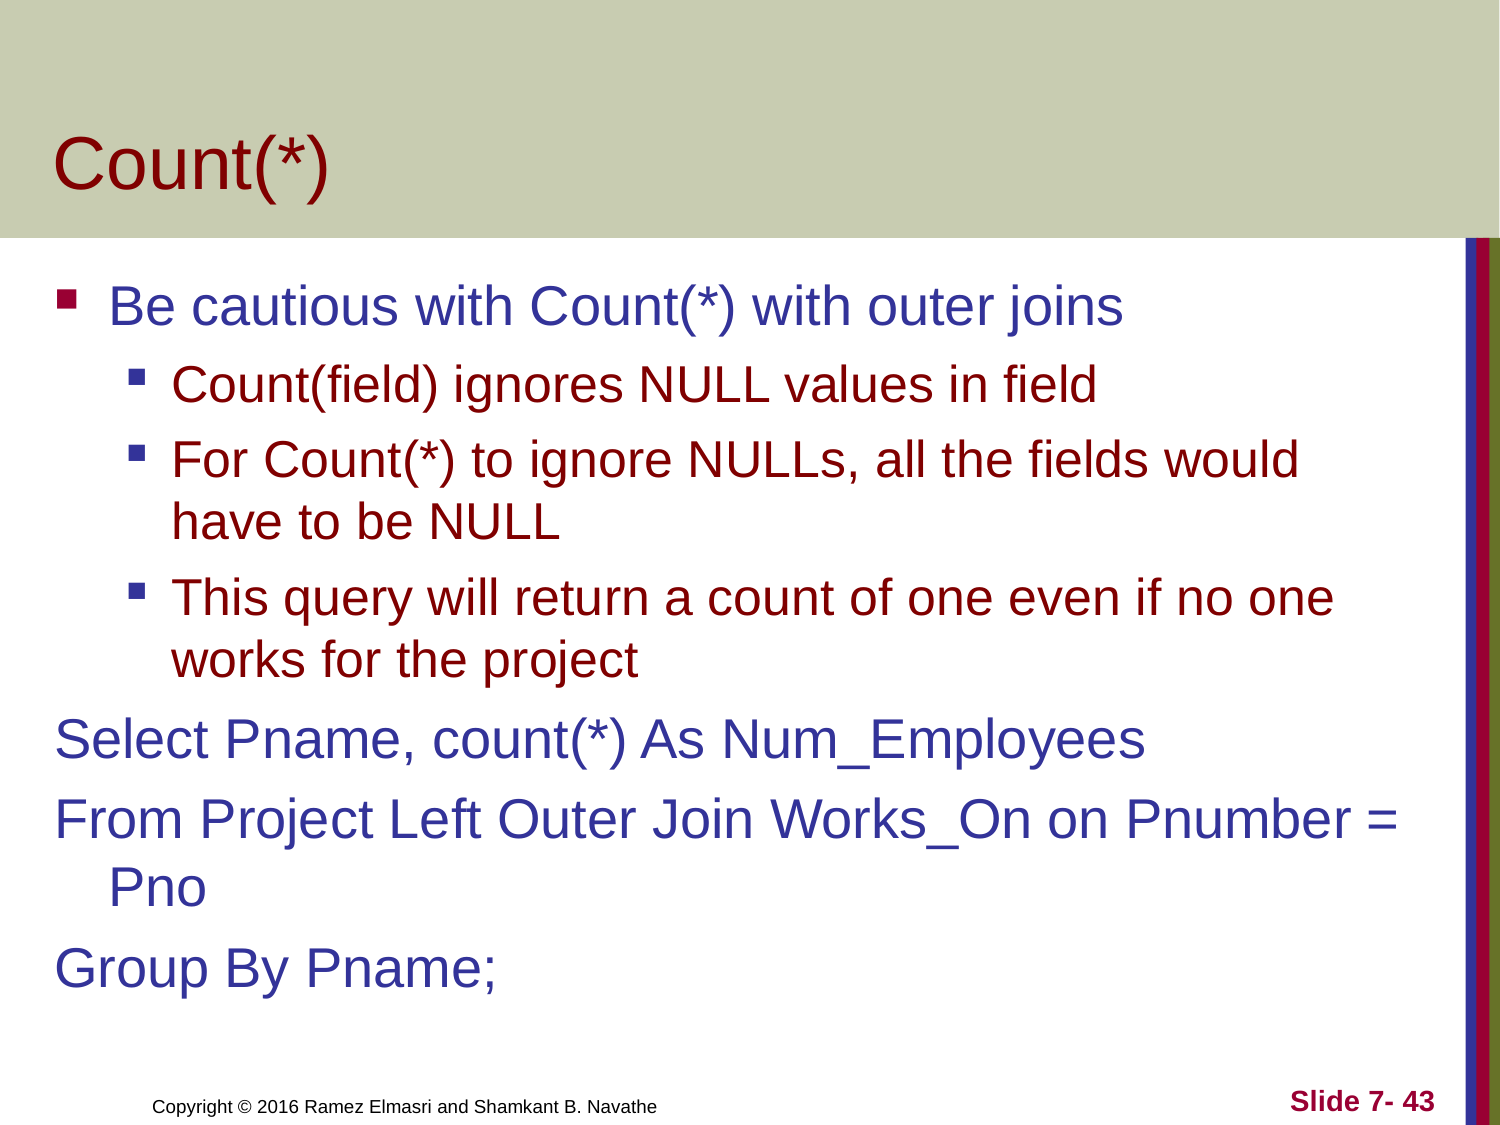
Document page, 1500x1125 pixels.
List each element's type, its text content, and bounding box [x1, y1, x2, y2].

title Count(*) [37, 49, 1317, 213]
list Be cautious with Count(*) with outer joins Count(field) ignores NULL values in field For Count(*) to ignore NULLs, all the fields would have to be NULL This query will return a count of one even if no one works for the project Select Pname, count(*) As Num_Employees From Project Left Outer Join Works_On on Pnumber = Pno Group By Pname; [39, 262, 1400, 1013]
text_box Slide 7- <number> [1137, 1050, 1450, 1125]
